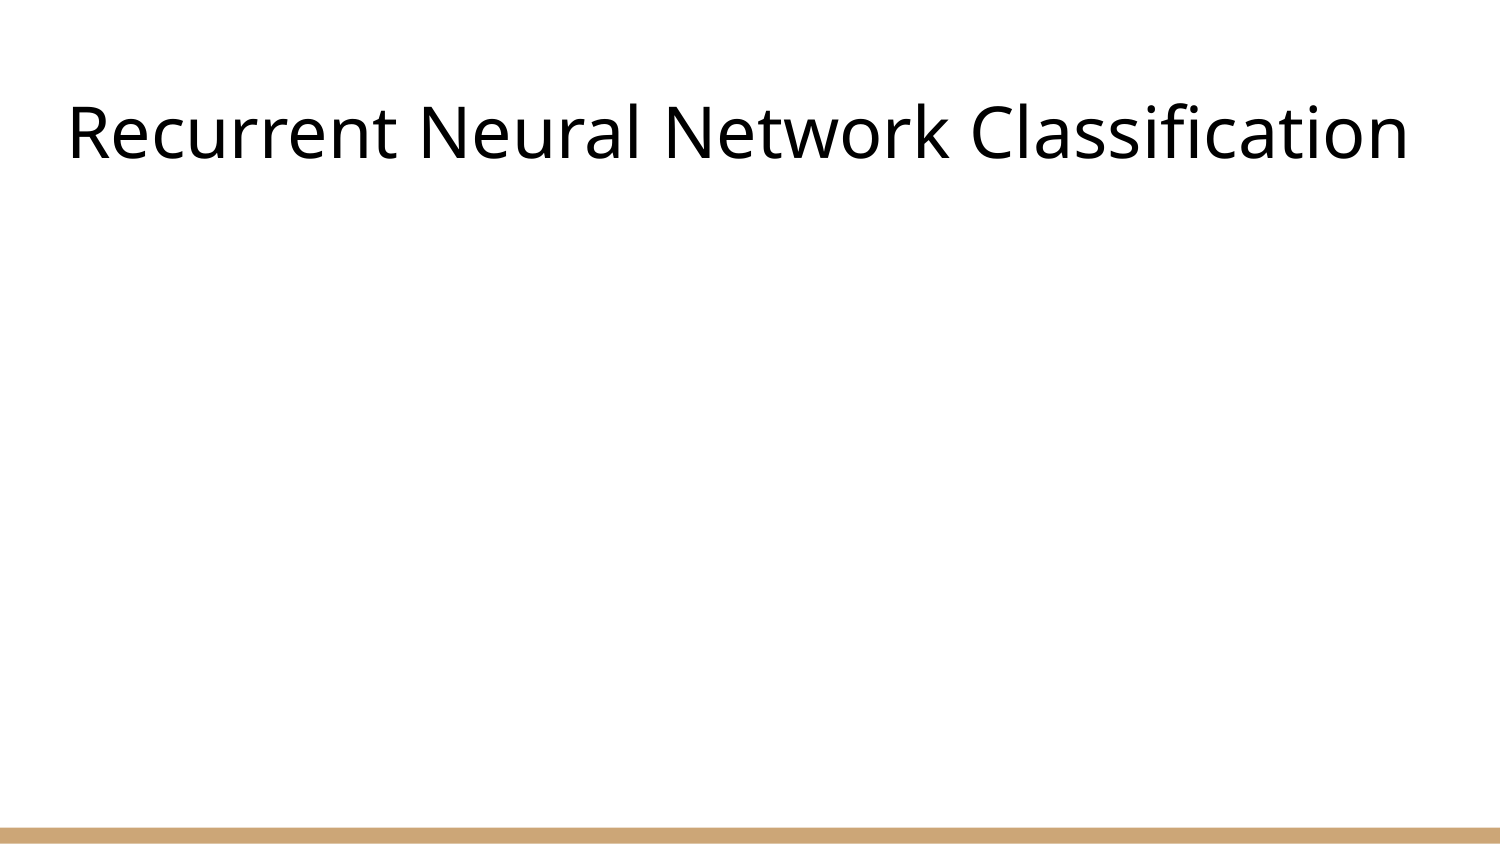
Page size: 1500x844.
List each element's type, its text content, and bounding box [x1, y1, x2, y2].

title Recurrent Neural Network Classification [51, 51, 1449, 189]
